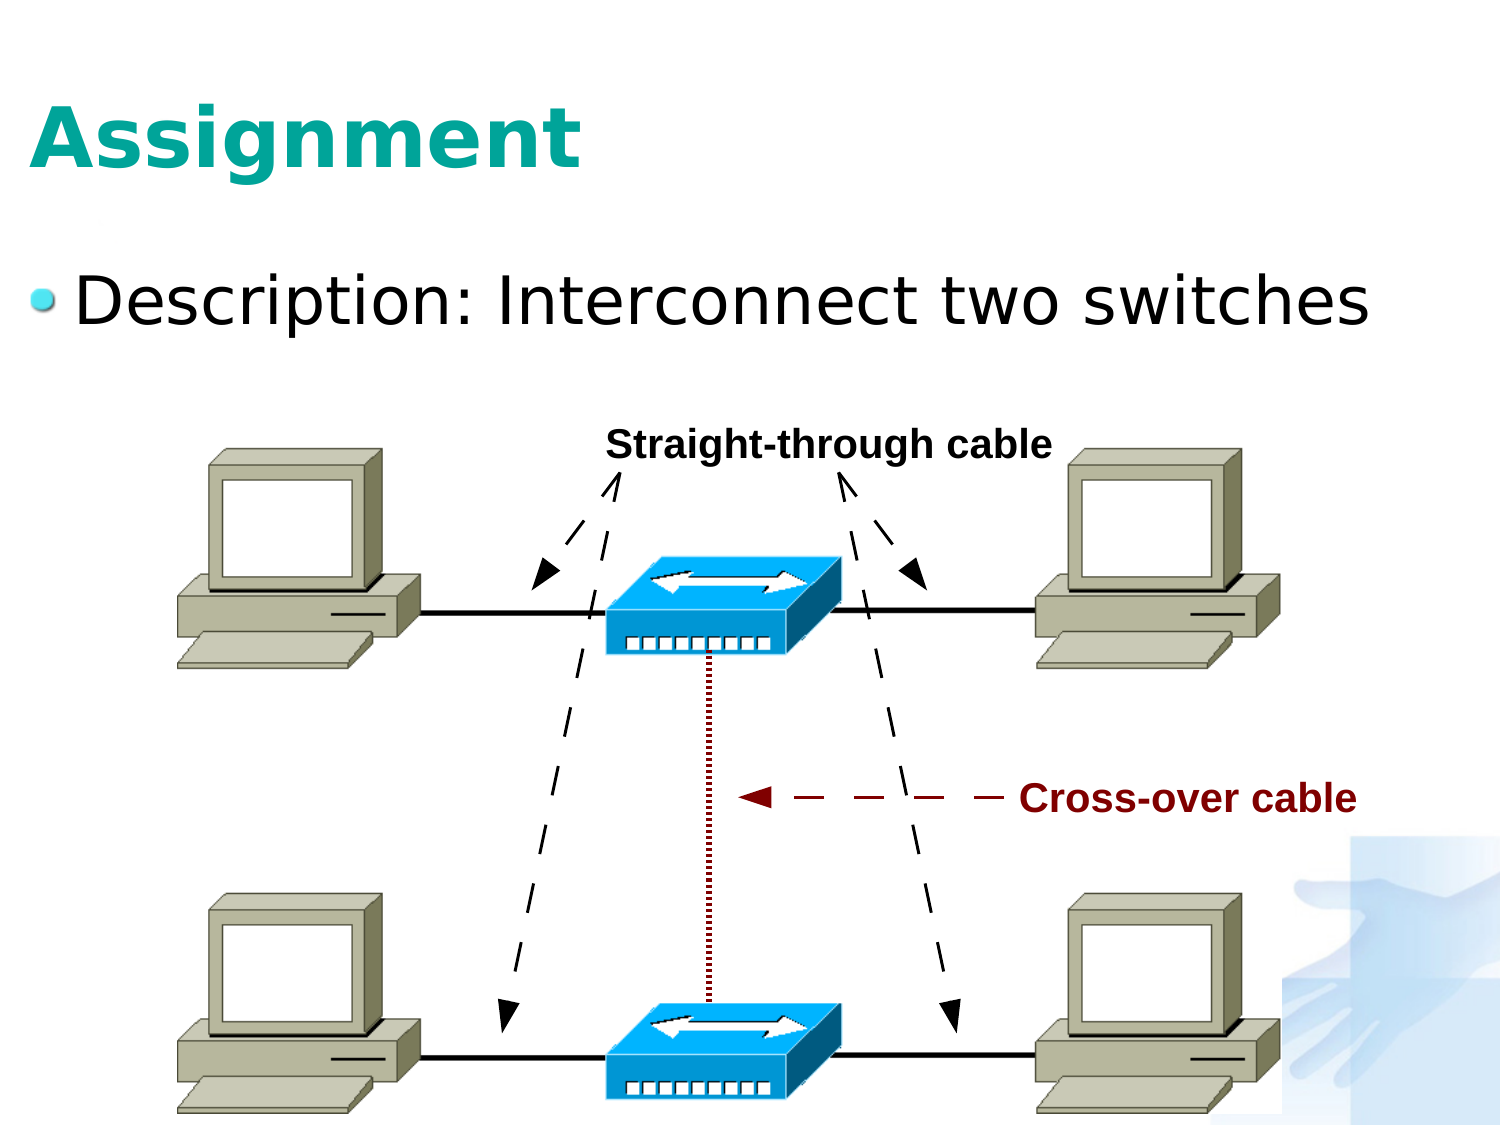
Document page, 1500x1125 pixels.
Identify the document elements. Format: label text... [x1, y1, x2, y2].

text_box Cross-over cable [1003, 767, 1373, 830]
picture [0, 0, 1500, 1125]
list Description: Interconnect two switches [29, 262, 1500, 1093]
text_box Straight-through cable [590, 413, 1069, 475]
title Assignment [29, 21, 1477, 257]
